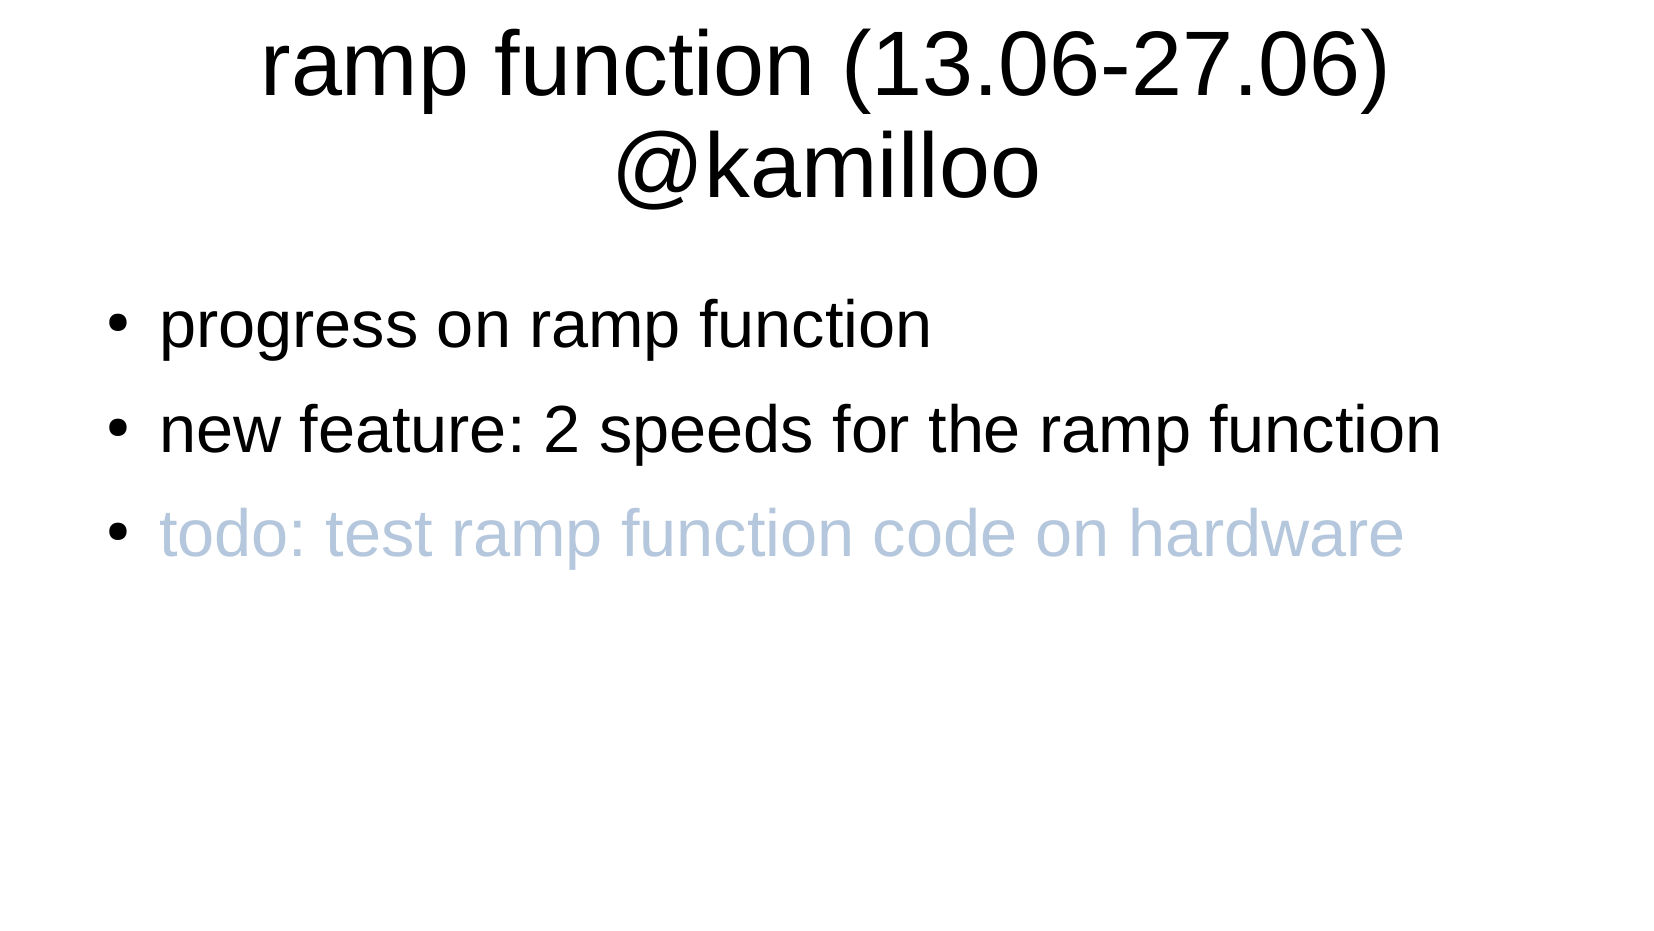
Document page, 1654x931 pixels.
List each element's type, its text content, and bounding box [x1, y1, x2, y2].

title ramp function (13.06-27.06) @kamilloo [82, 12, 1571, 218]
list progress on ramp function new feature: 2 speeds for the ramp function todo: test ramp function code on hardware [88, 287, 1577, 827]
